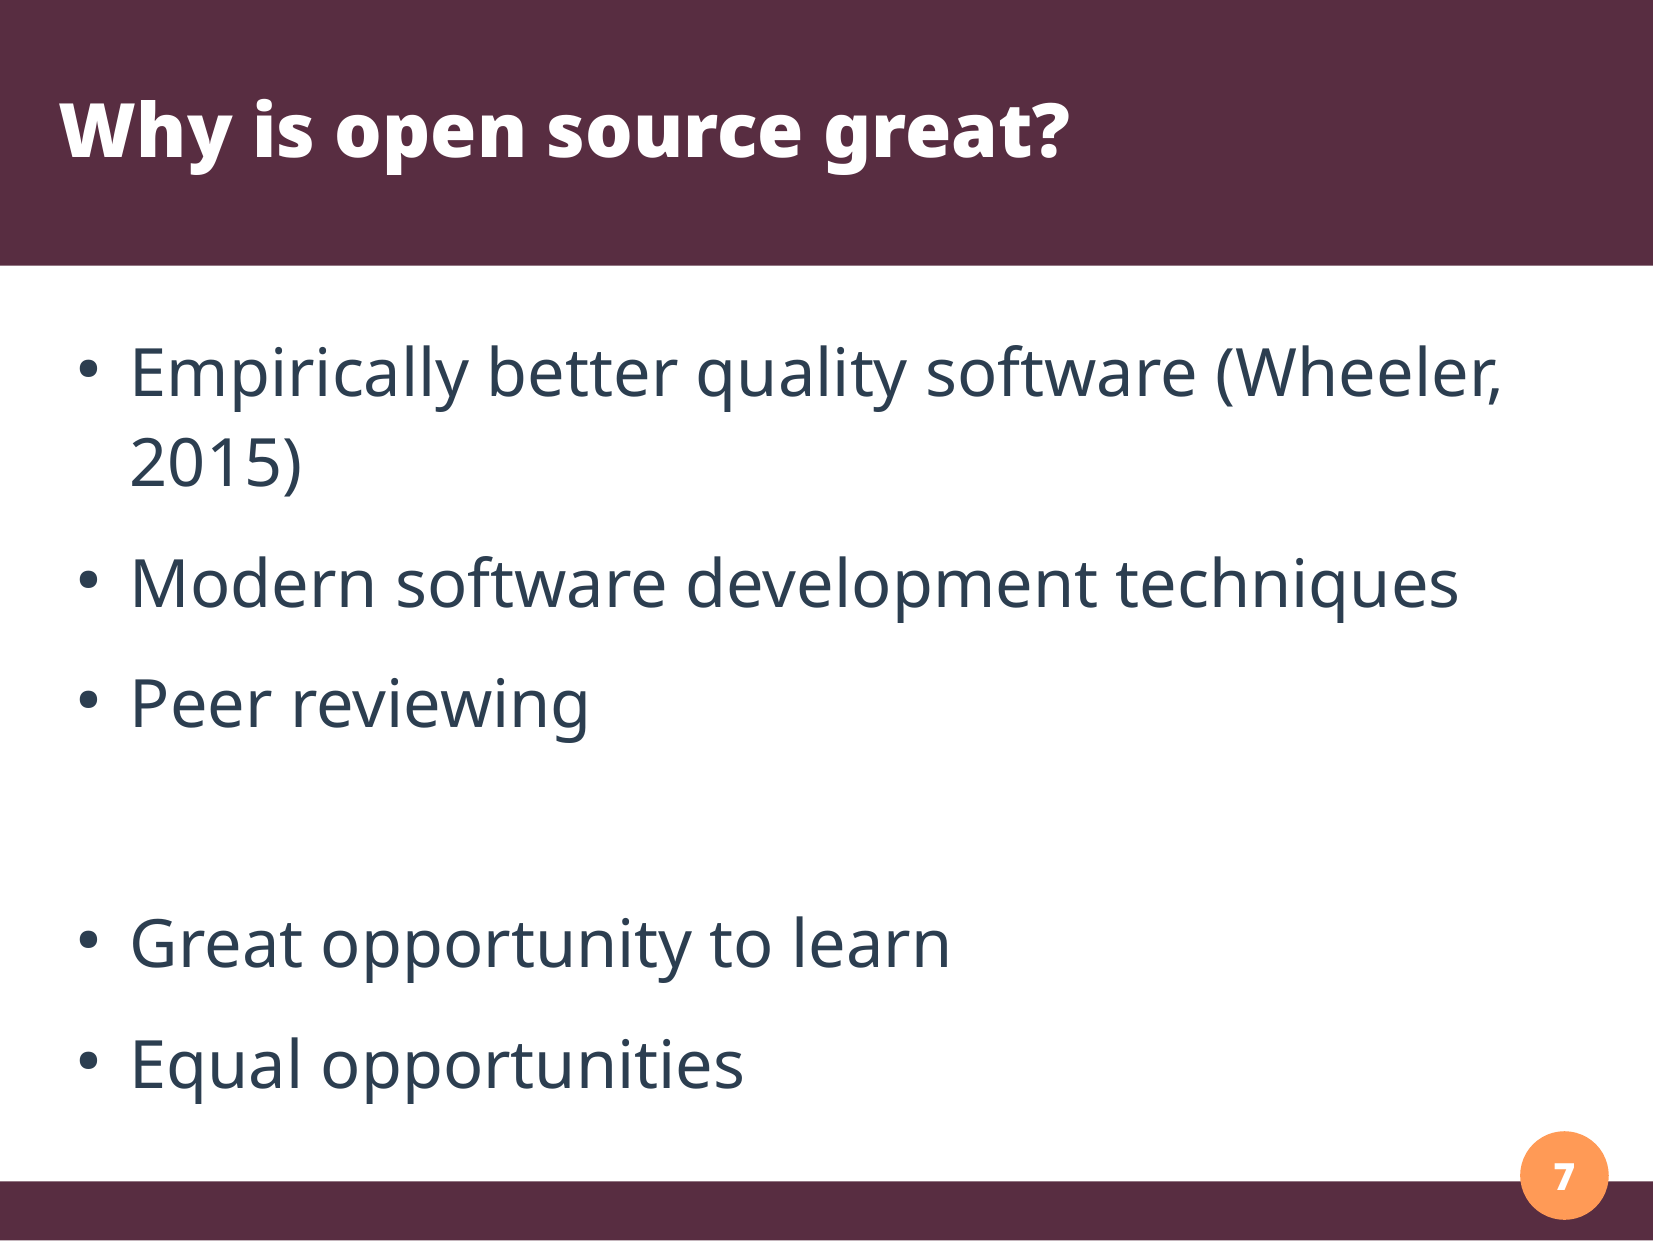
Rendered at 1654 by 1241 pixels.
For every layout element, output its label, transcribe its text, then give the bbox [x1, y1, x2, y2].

list Empirically better quality software (Wheeler, 2015) Modern software development techniques Peer reviewing Great opportunity to learn Equal opportunities [58, 324, 1594, 1152]
title Why is open source great? [58, 49, 1594, 207]
